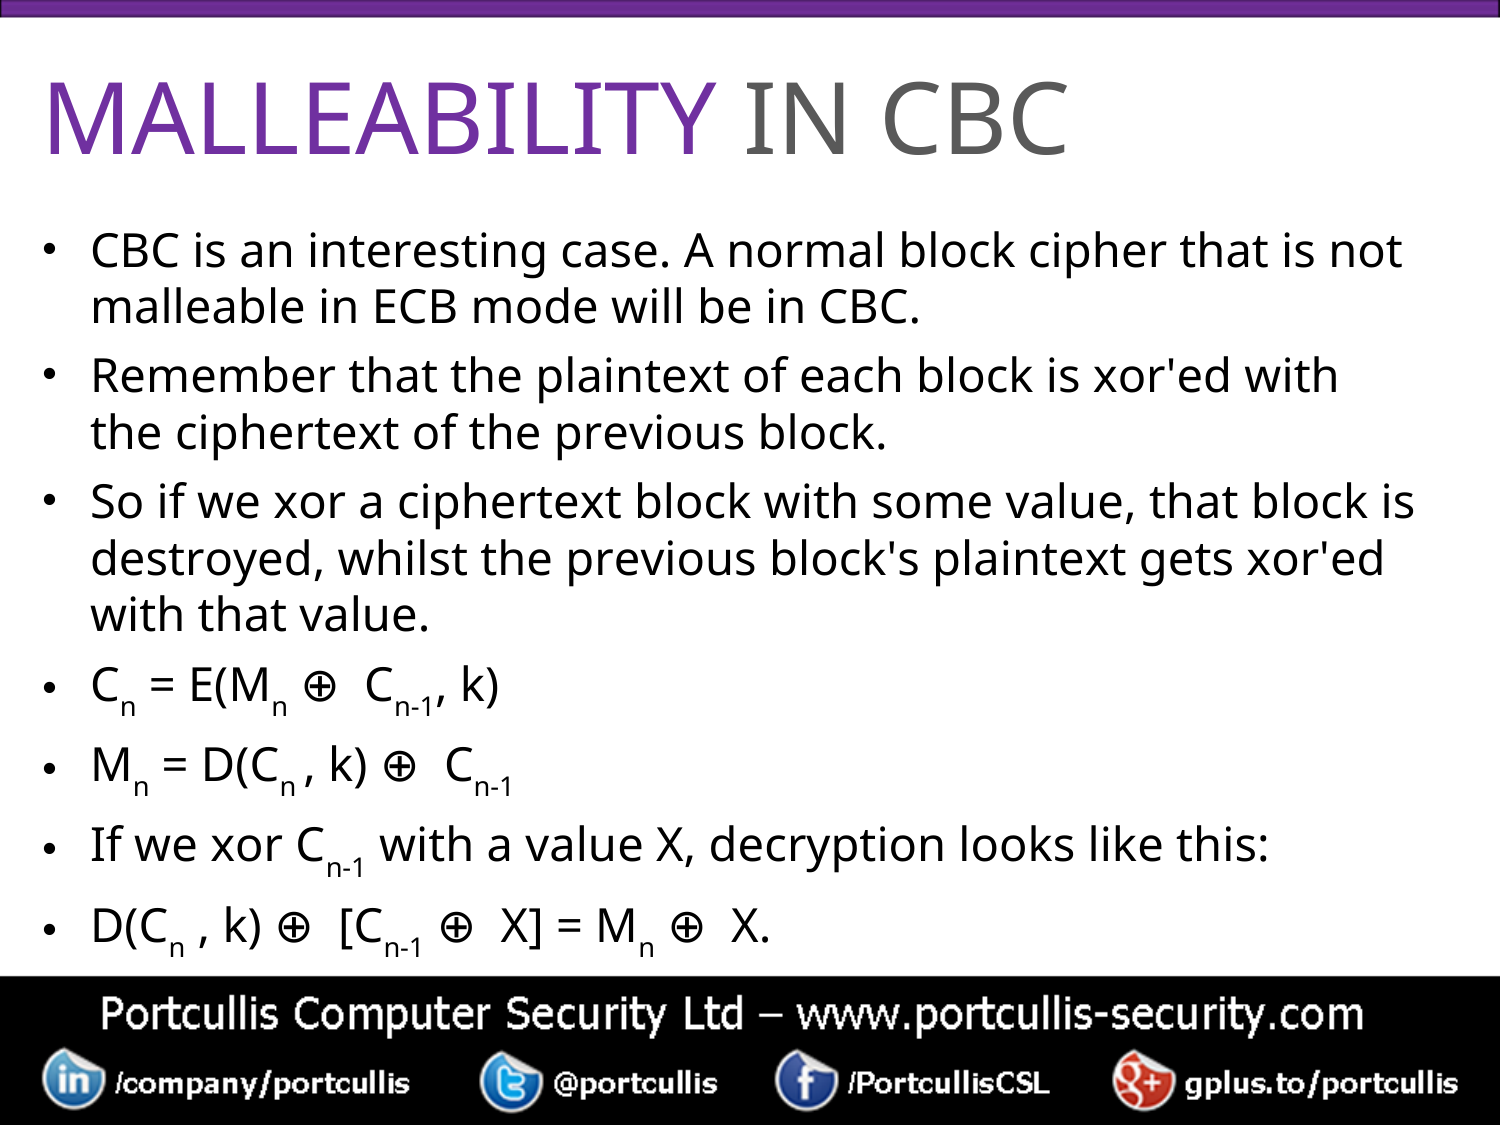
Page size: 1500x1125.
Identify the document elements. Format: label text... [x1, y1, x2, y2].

picture [0, 0, 1500, 1125]
list CBC is an interesting case. A normal block cipher that is not malleable in ECB mode will be in CBC. Remember that the plaintext of each block is xor'ed with the ciphertext of the previous block. So if we xor a ciphertext block with some value, that block is destroyed, whilst the previous block's plaintext gets xor'ed with that value. Cn = E(Mn ⊕ Cn-1, k) Mn = D(Cn , k) ⊕ Cn-1 If we xor Cn-1 with a value X, decryption looks like this: D(Cn , k) ⊕ [Cn-1 ⊕ X] = Mn ⊕ X. [41, 219, 1428, 965]
title MALLEABILITY IN CBC [41, 42, 1434, 202]
